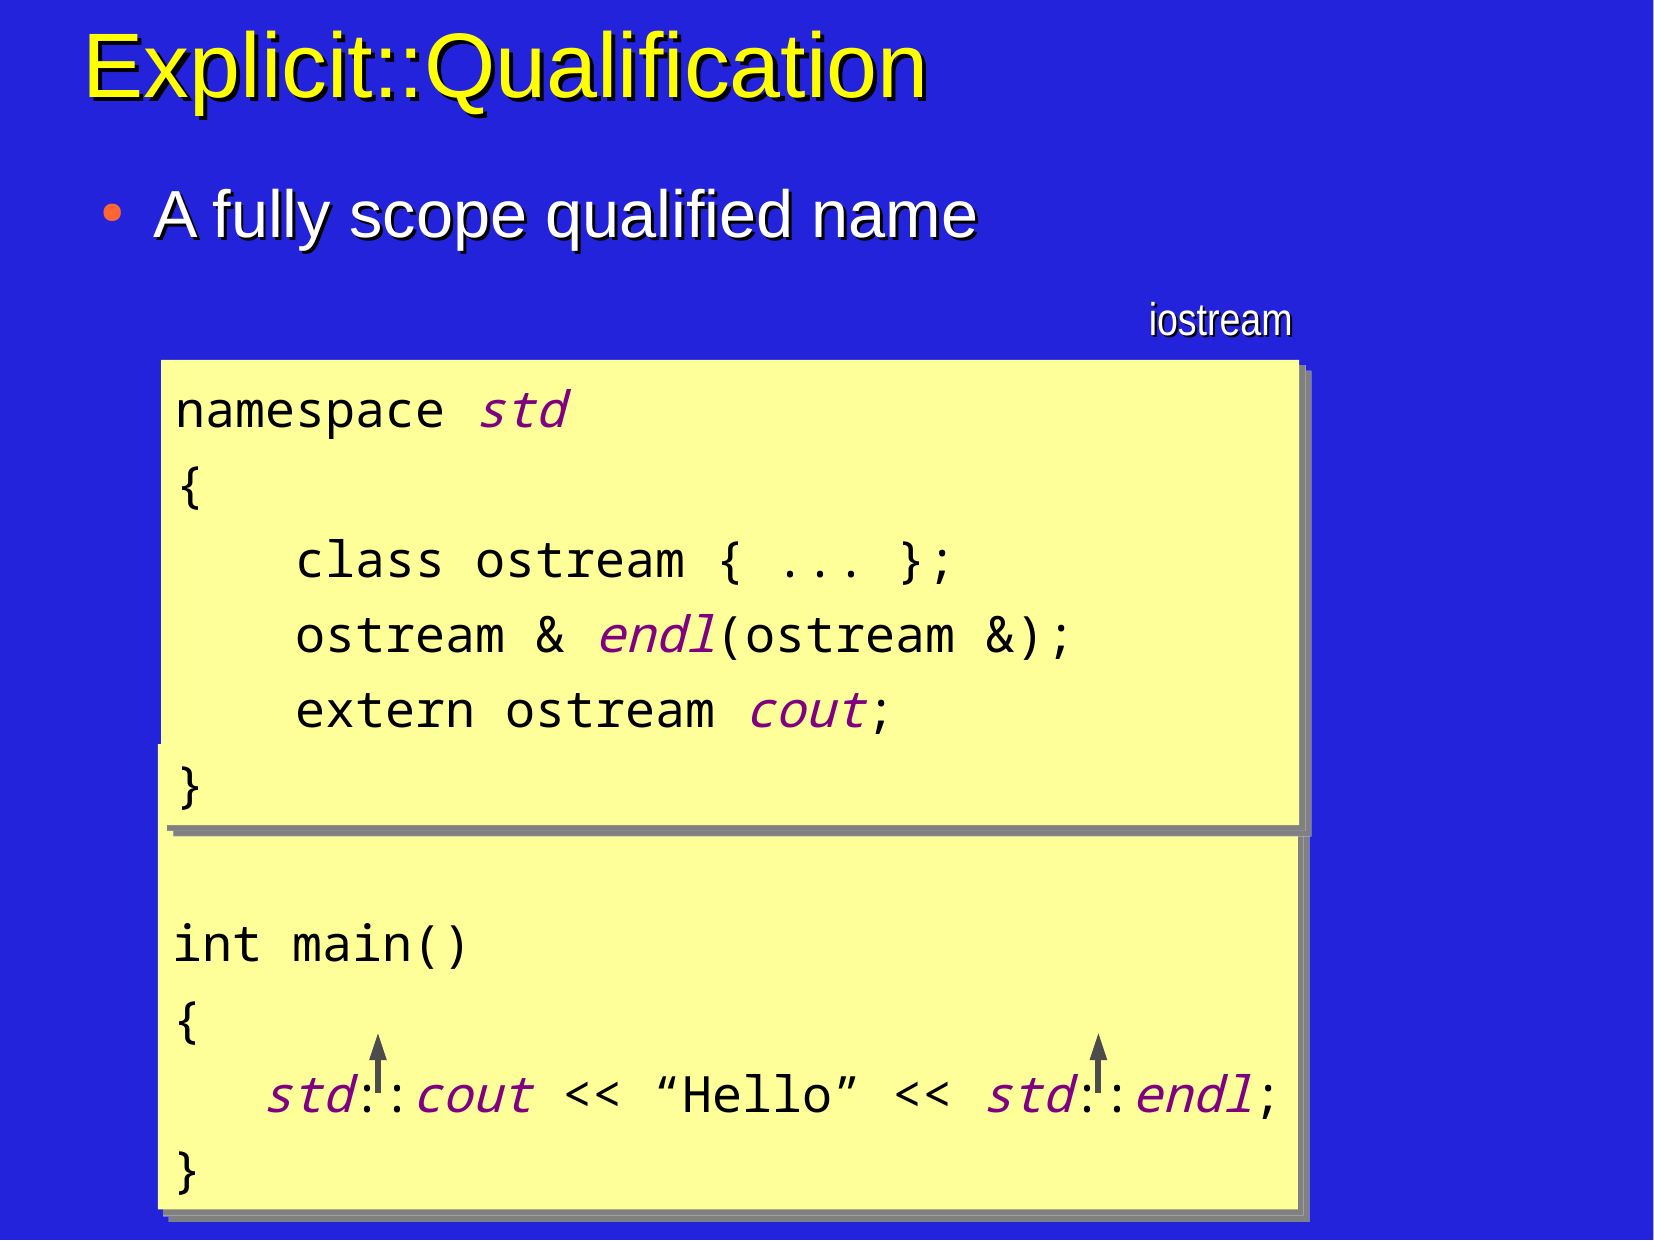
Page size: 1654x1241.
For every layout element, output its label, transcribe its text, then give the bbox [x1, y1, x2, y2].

title Explicit::Qualification [82, 2, 1571, 130]
text_box iostream [1134, 281, 1373, 353]
text_box namespace std { class ostream { ... }; ostream & endl(ostream &); extern ostream cout; } [161, 359, 1300, 826]
list A fully scope qualified name [82, 177, 1571, 1182]
text_box #include <iostream> int main() { std::cout << “Hello” << std::endl; } [157, 744, 1298, 1210]
